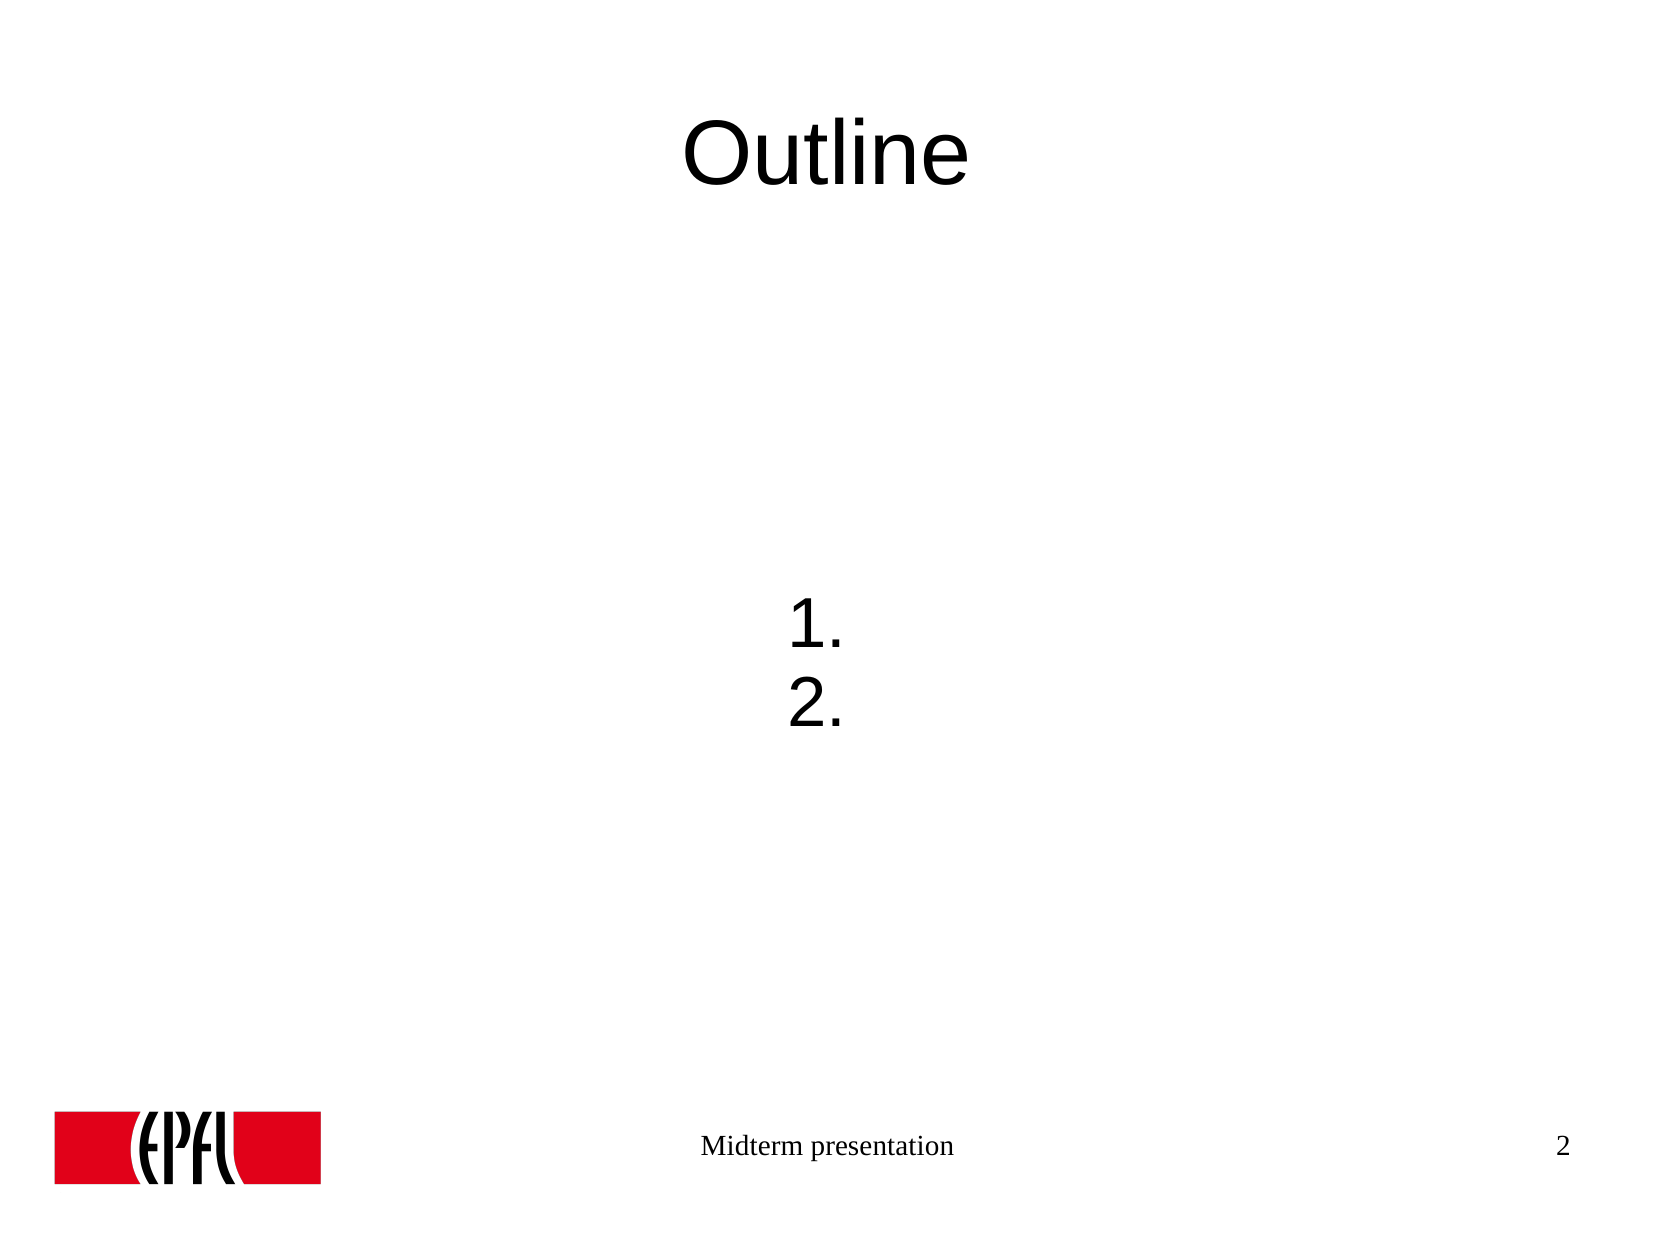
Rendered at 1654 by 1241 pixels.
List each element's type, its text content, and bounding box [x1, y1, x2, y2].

title Outline [82, 49, 1571, 257]
picture [47, 1104, 328, 1193]
subtitle 1. 2. [82, 290, 1571, 1109]
